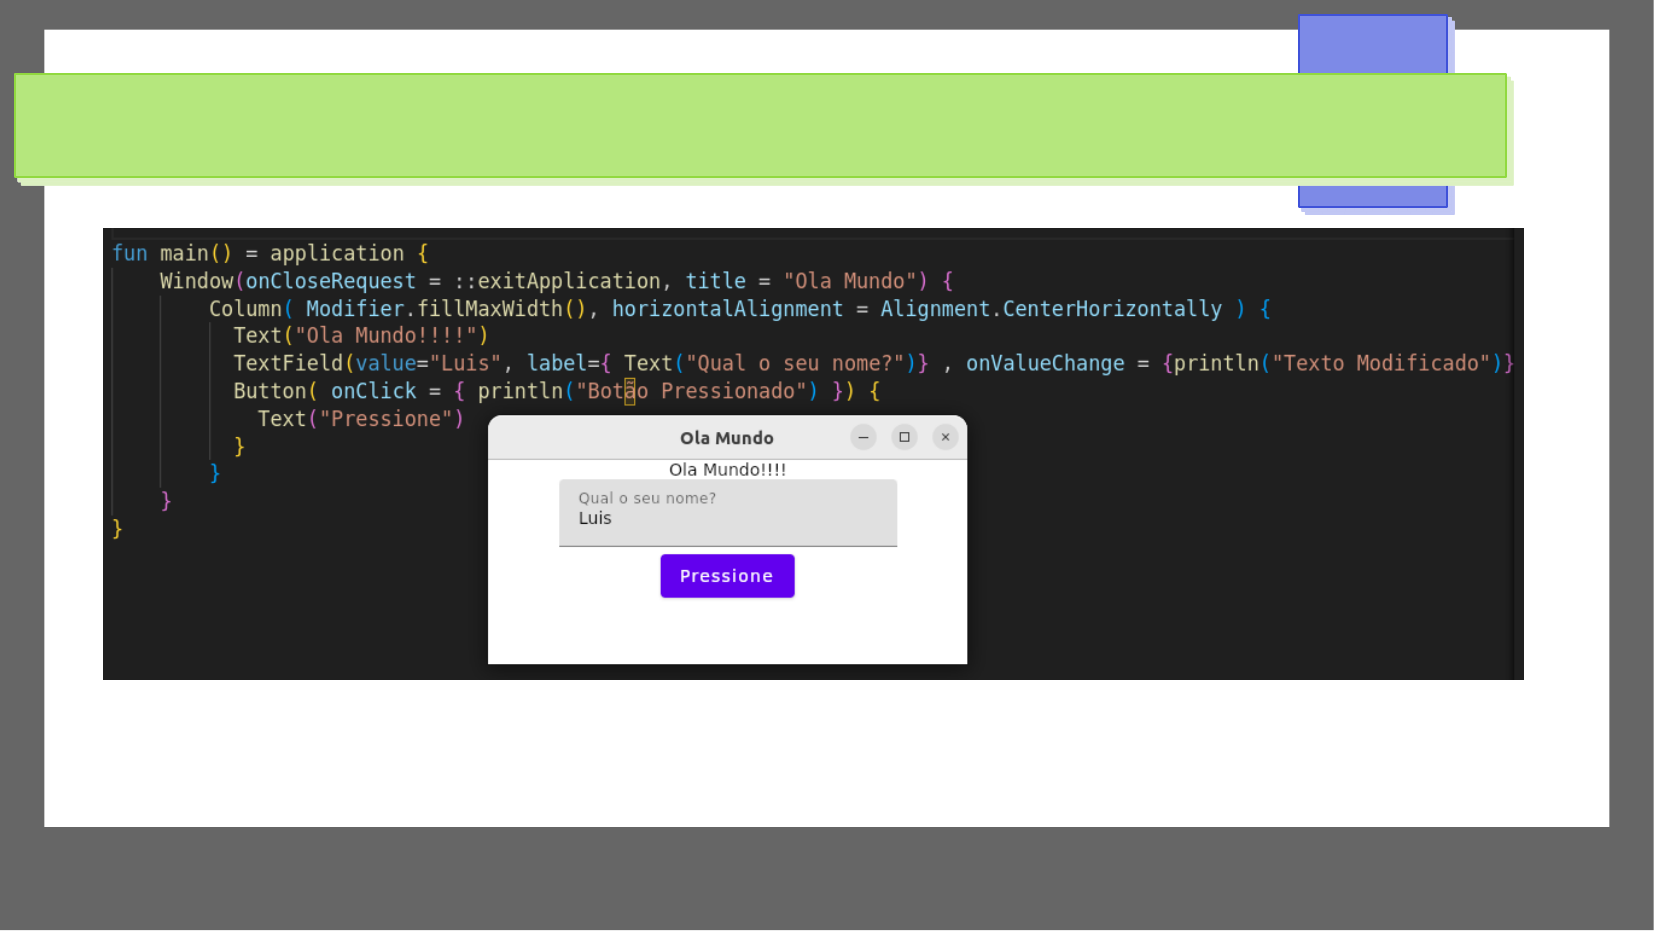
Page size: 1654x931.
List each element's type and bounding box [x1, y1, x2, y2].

picture [103, 228, 1524, 680]
